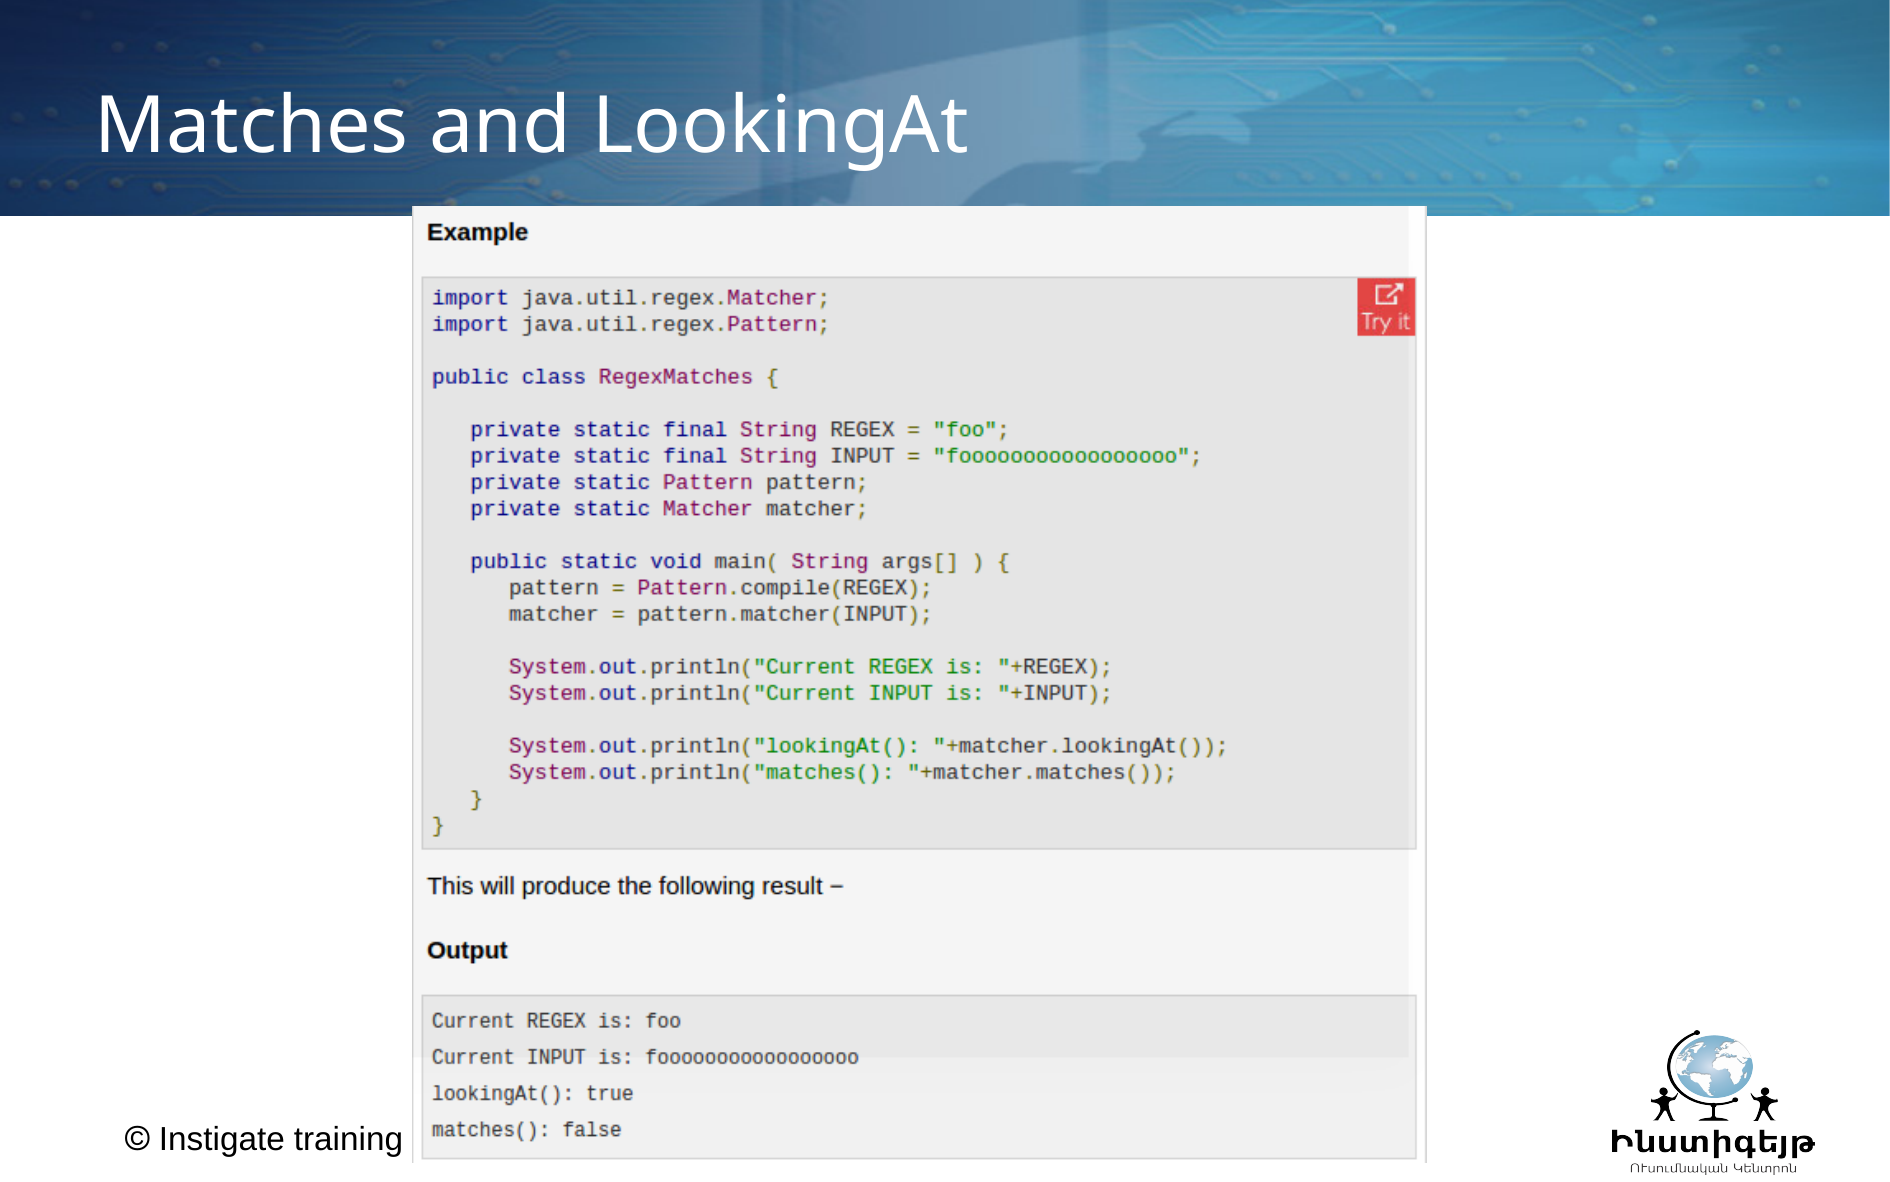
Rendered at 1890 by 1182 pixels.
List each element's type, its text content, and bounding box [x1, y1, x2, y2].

title Matches and LookingAt [94, 47, 1793, 52]
picture [1612, 1030, 1815, 1175]
picture [0, 0, 1890, 1163]
